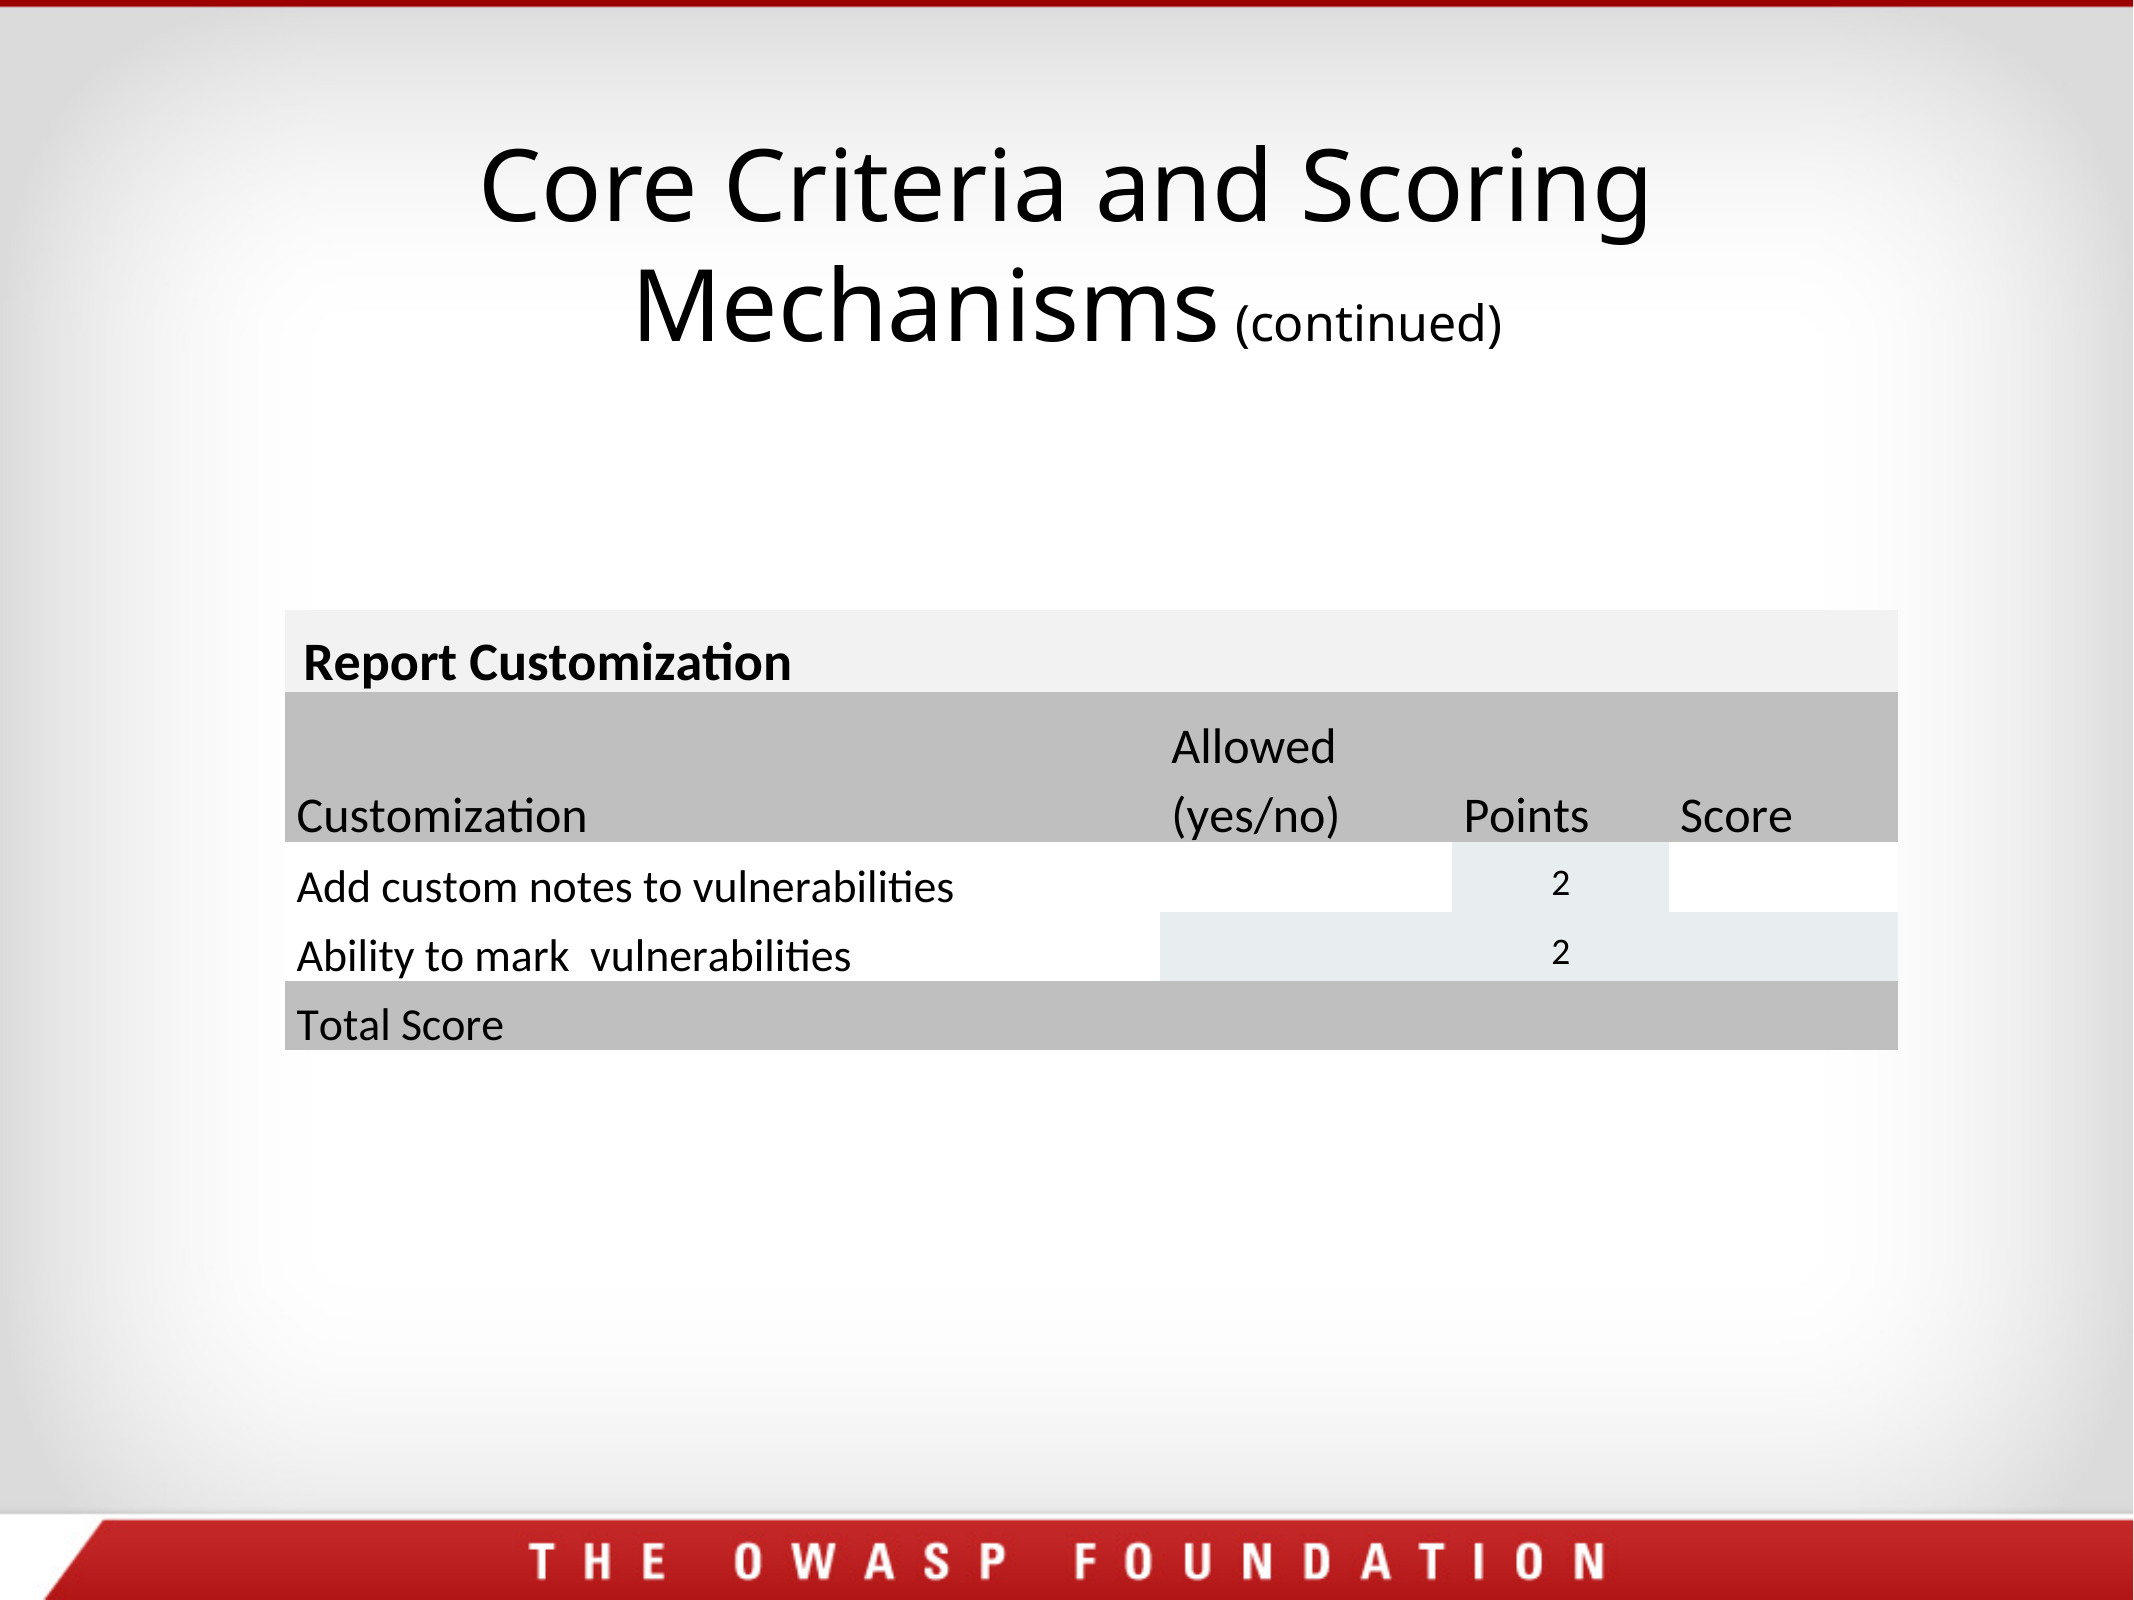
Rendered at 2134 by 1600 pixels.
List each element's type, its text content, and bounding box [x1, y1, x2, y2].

table_cell Customization [285, 692, 1160, 842]
table_cell Total Score [285, 981, 1669, 1050]
table_cell [1669, 912, 1898, 981]
table_cell 2 [1452, 842, 1669, 912]
table_cell [1669, 842, 1898, 912]
table_cell Ability to mark vulnerabilities [285, 912, 1160, 981]
table_cell [1669, 981, 1898, 1050]
picture [0, 0, 2134, 1600]
table_cell [1160, 842, 1452, 912]
table_cell Add custom notes to vulnerabilities [285, 842, 1160, 912]
table_header Report Customization [285, 610, 1898, 692]
table_cell Score [1669, 692, 1898, 842]
table_cell Allowed (yes/no) [1160, 692, 1452, 842]
title Core Criteria and Scoring Mechanisms (continued) [208, 22, 1925, 461]
table_cell Points [1452, 692, 1669, 842]
table_cell 2 [1452, 912, 1669, 981]
table_cell [1160, 912, 1452, 981]
